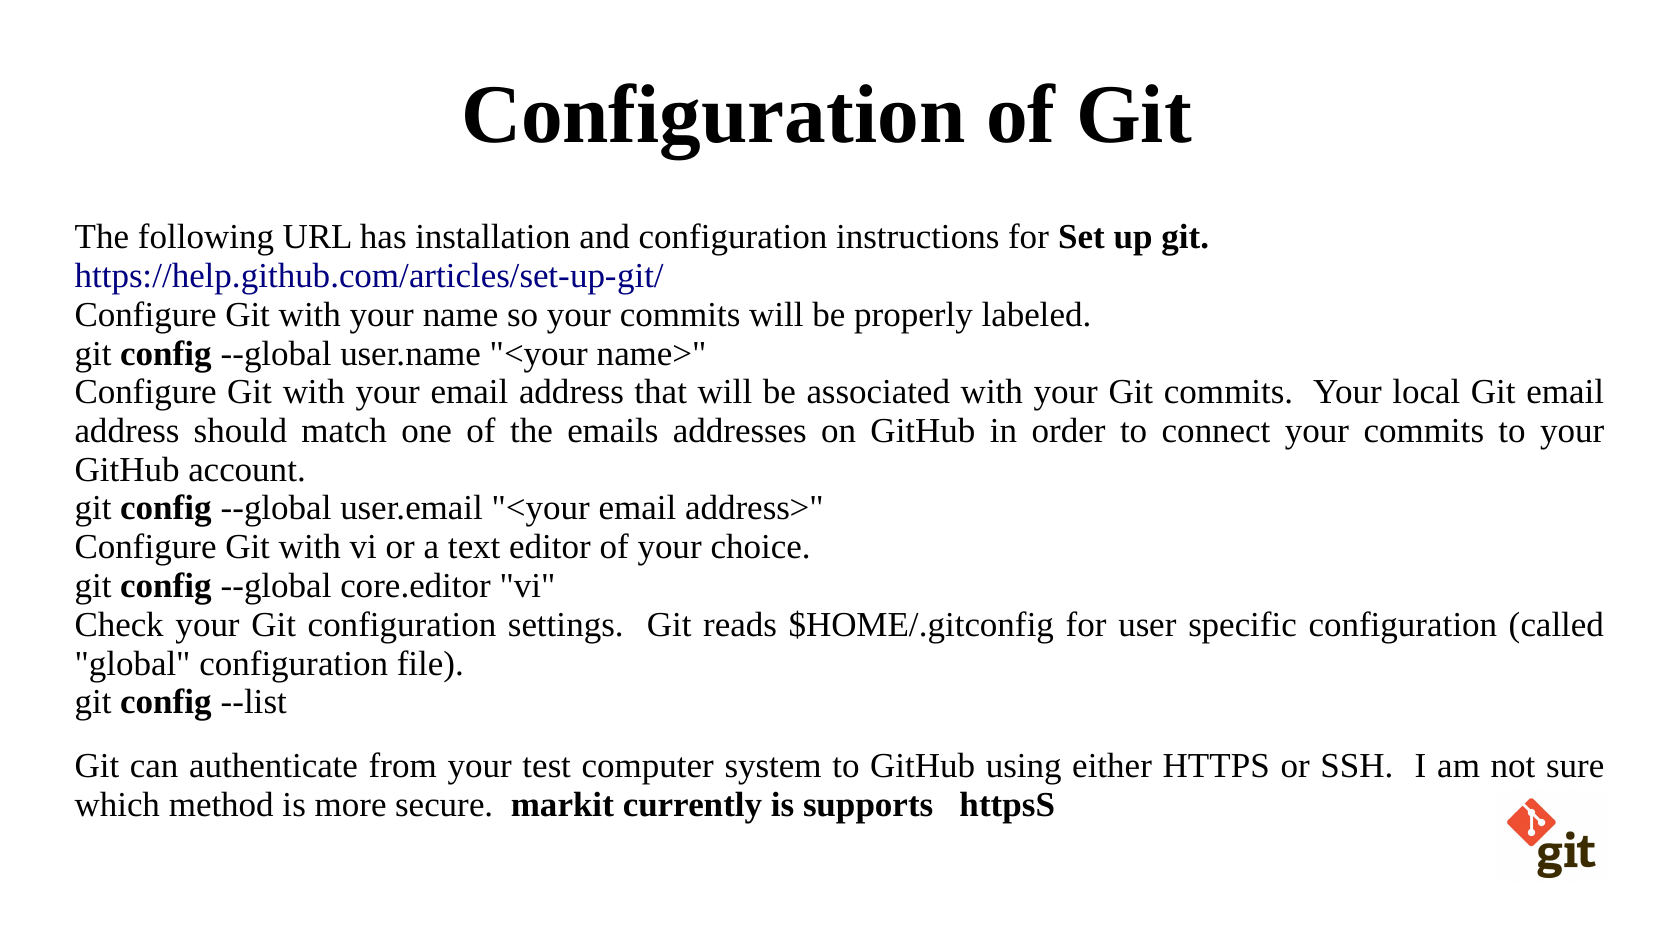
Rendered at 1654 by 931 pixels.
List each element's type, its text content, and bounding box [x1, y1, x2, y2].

picture [1497, 789, 1606, 886]
list The following URL has installation and configuration instructions for Set up git. https://help.github.com/articles/set-up-git/ Configure Git with your name so your commits will be properly labeled. git config --global user.name "<your name>" Configure Git with your email address that will be associated with your Git commits. Your local Git email address should match one of the emails addresses on GitHub in order to connect your commits to your GitHub account. git config --global user.email "<your email address>" Configure Git with vi or a text editor of your choice. git config --global core.editor "vi" Check your Git configuration settings. Git reads $HOME/.gitconfig for user specific configuration (called "global" configuration file). git config --list Git can authenticate from your test computer system to GitHub using either HTTPS or SSH. I am not sure which method is more secure. markit currently is supports httpsS [15, 217, 1606, 826]
title Configuration of Git [82, 37, 1571, 193]
